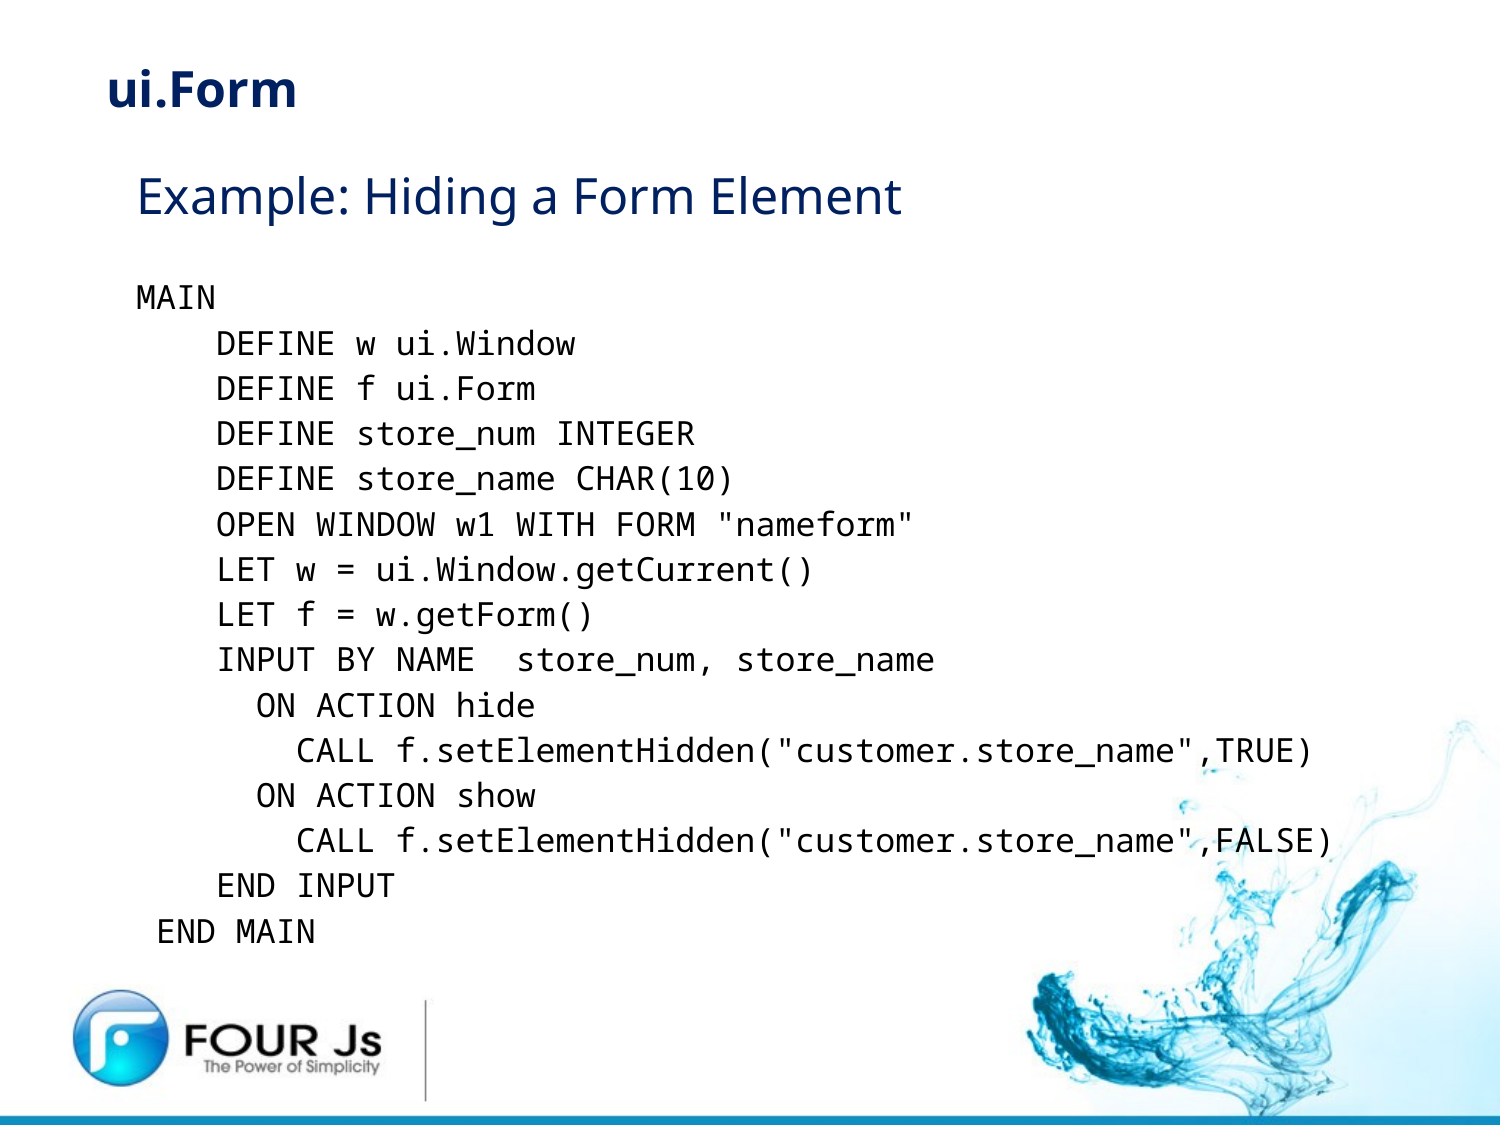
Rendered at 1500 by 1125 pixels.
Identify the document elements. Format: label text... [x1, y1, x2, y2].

picture [0, 0, 1500, 1122]
title ui.Form [106, 35, 1388, 142]
text_box Example: Hiding a Form Element MAIN DEFINE w ui.Window DEFINE f ui.Form DEFINE store_num INTEGER DEFINE store_name CHAR(10) OPEN WINDOW w1 WITH FORM "nameform" LET w = ui.Window.getCurrent() LET f = w.getForm() INPUT BY NAME store_num, store_name ON ACTION hide CALL f.setElementHidden("customer.store_name",TRUE) ON ACTION show CALL f.setElementHidden("customer.store_name",FALSE) END INPUT END MAIN [121, 153, 1418, 984]
